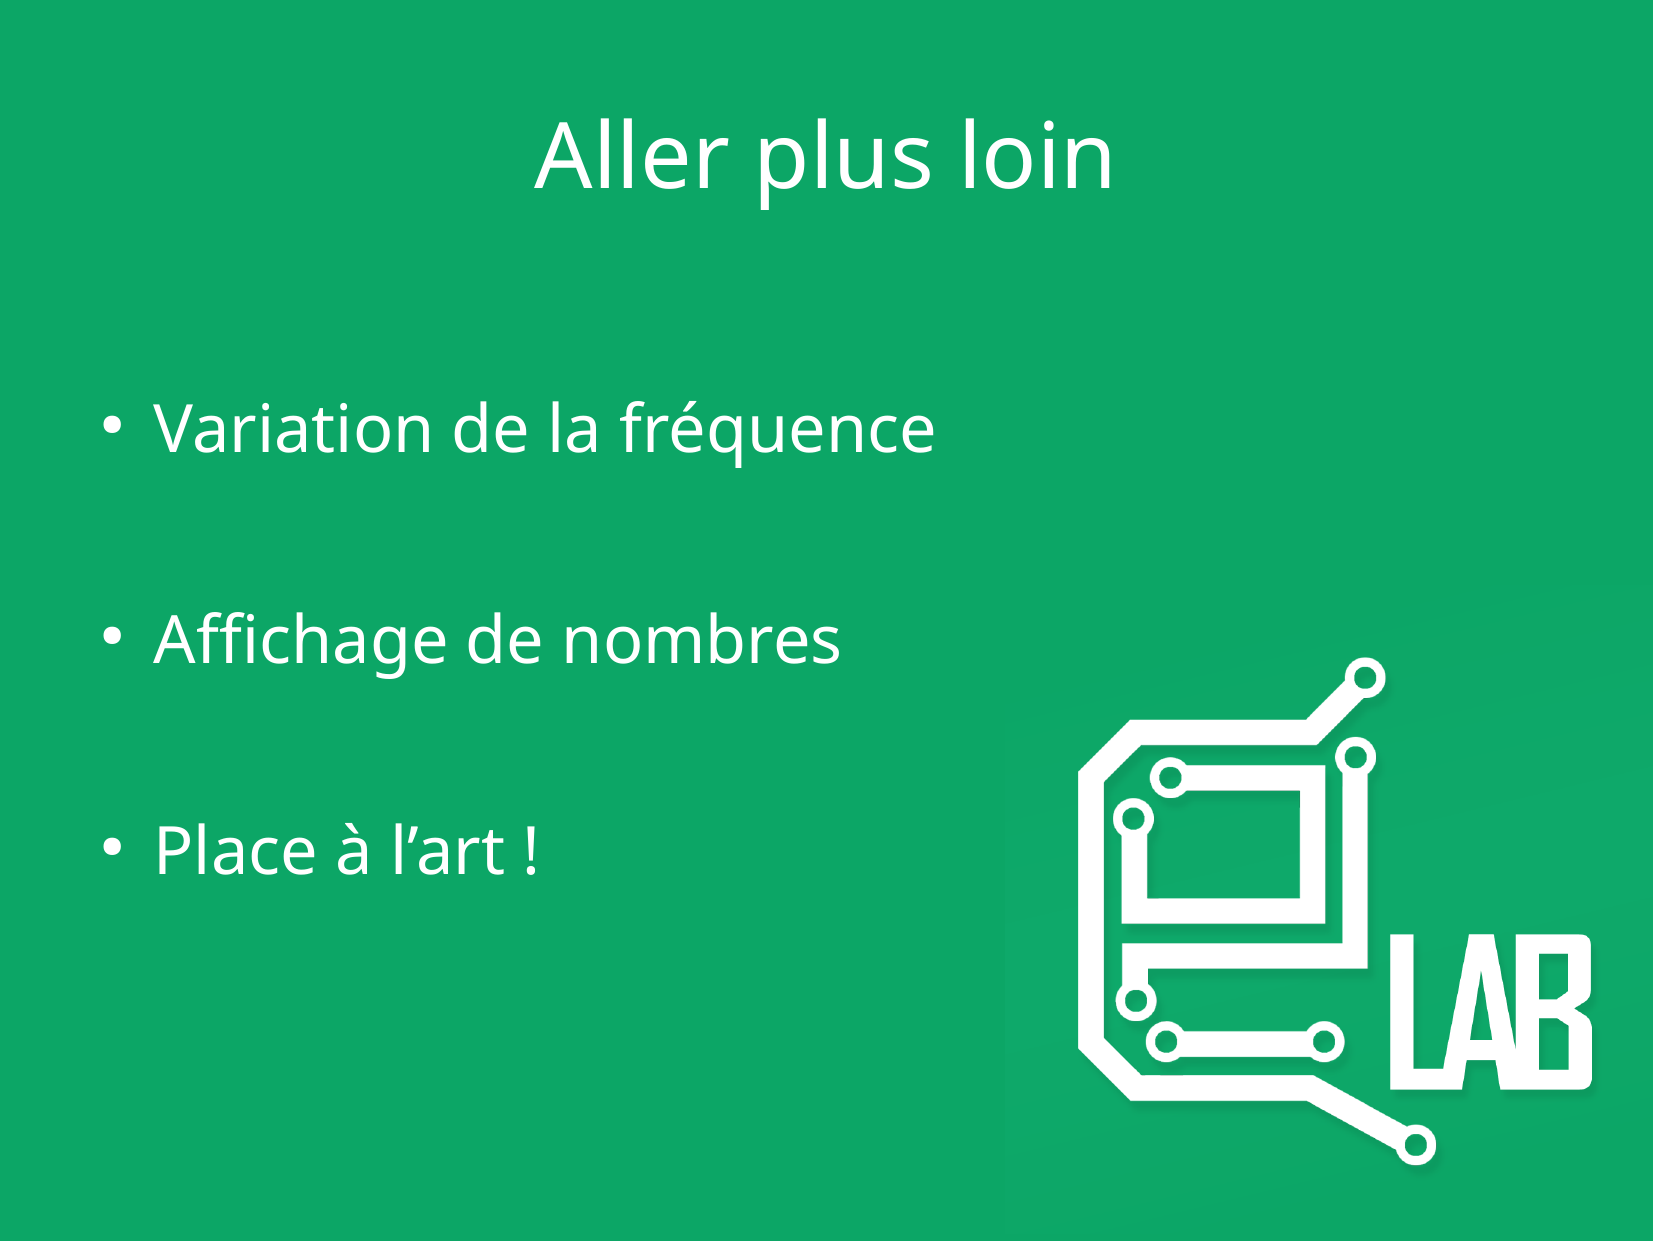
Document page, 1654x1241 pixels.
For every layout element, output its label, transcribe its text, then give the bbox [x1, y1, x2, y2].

picture [1005, 585, 1653, 1234]
title Aller plus loin [82, 49, 1571, 257]
list Variation de la fréquence Affichage de nombres Place à l’art ! [82, 290, 1571, 1010]
